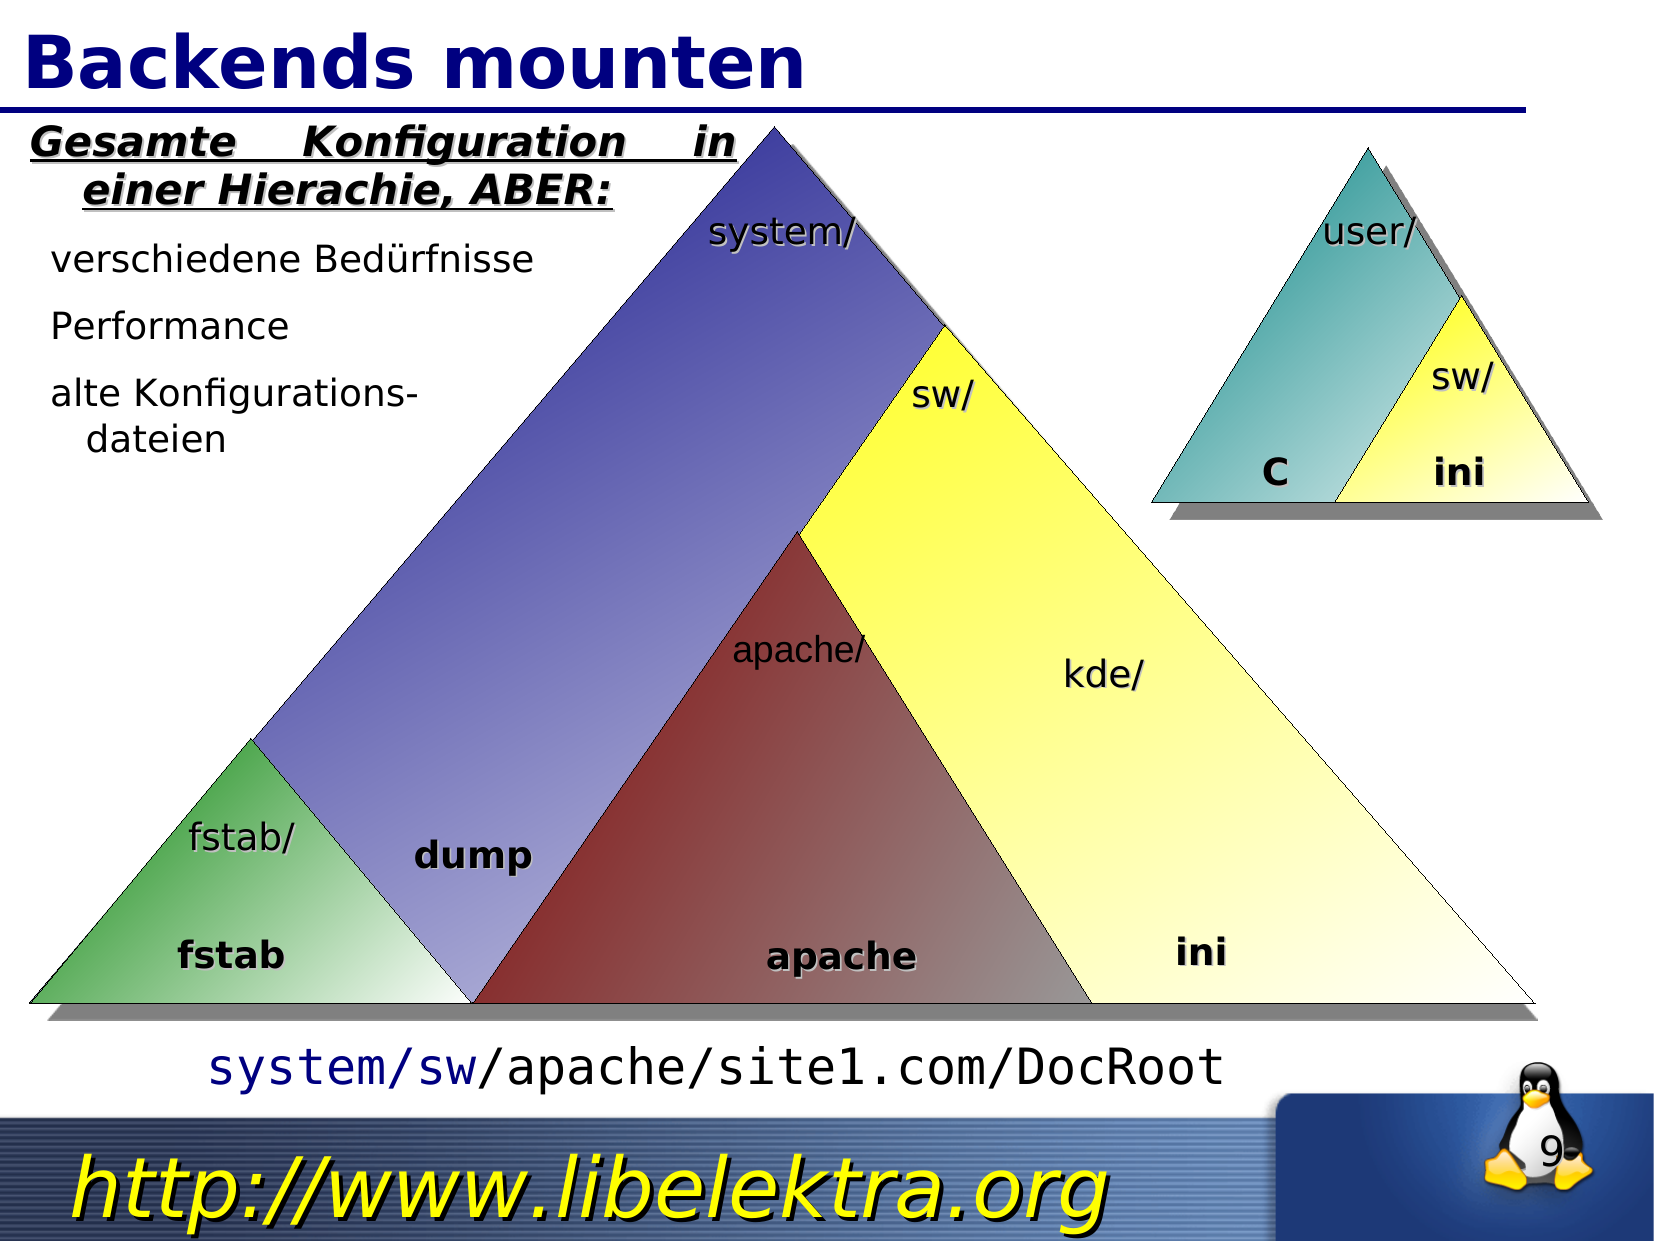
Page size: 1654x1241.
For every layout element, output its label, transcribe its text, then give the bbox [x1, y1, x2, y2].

text_box user/ [1322, 206, 1417, 251]
picture [0, 1061, 1654, 1241]
text_box apache [765, 932, 918, 976]
list Gesamte Konfiguration in einer Hierachie, ABER: verschiedene Bedürfnisse Performance alte Konfigurations- dateien [0, 110, 752, 504]
text_box ini [1433, 447, 1486, 492]
text_box apache/ [732, 625, 866, 668]
text_box fstab/ [188, 812, 296, 857]
text_box sw/ [911, 369, 975, 414]
text_box fstab [177, 930, 286, 975]
text_box [1332, 147, 1404, 206]
text_box C [1261, 447, 1290, 492]
text_box [1151, 223, 1589, 503]
text_box kde/ [1062, 649, 1145, 694]
text_box system/ [752, 206, 857, 251]
text_box [29, 223, 1536, 1004]
text_box ini [1175, 927, 1228, 971]
text_box sw/ [1431, 352, 1495, 396]
text_box system/sw/apache/site1.com/DocRoot [206, 1034, 1227, 1093]
text_box [752, 126, 842, 206]
text_box dump [413, 830, 533, 875]
text_box Backends mounten [22, 14, 1611, 111]
text_box <Nummer> [1312, 1122, 1566, 1178]
